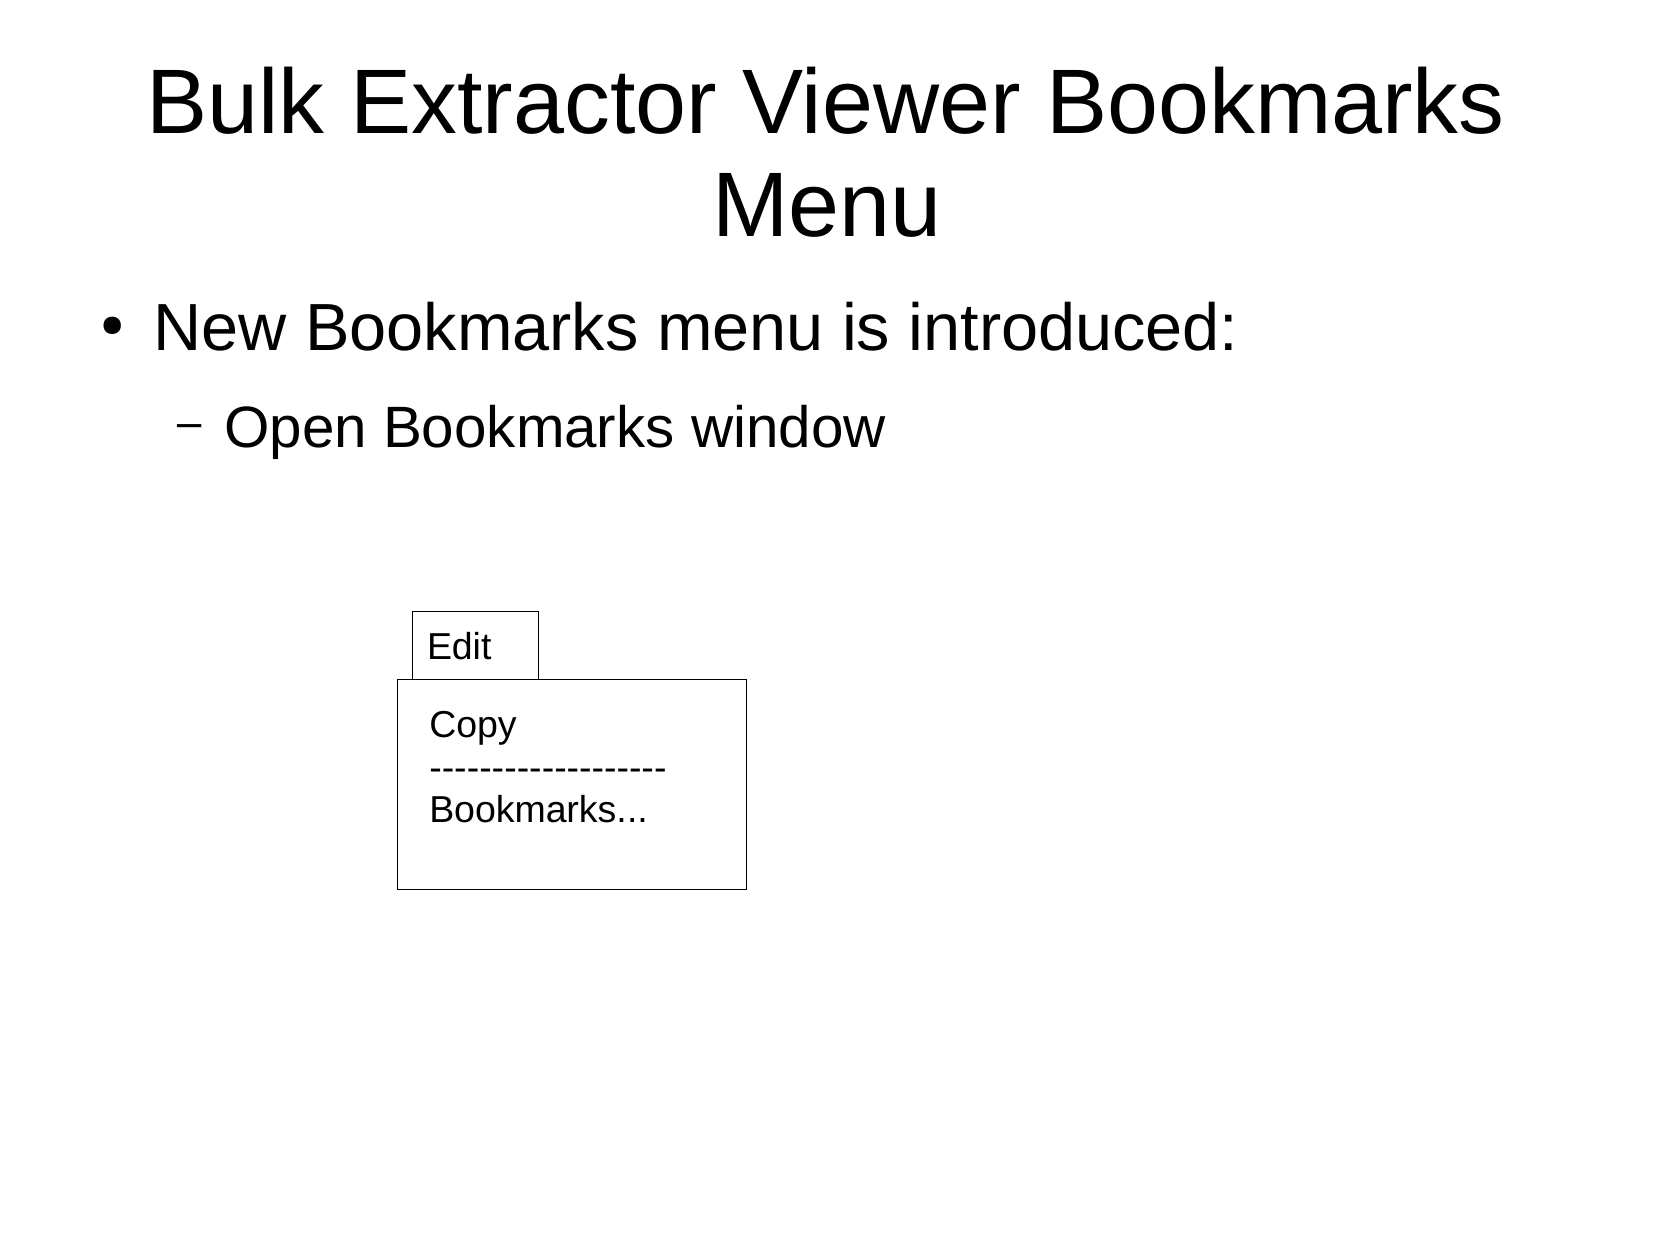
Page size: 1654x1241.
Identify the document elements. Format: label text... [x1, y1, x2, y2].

list New Bookmarks menu is introduced: Open Bookmarks window [82, 290, 1571, 1094]
title Bulk Extractor Viewer Bookmarks Menu [82, 49, 1571, 257]
